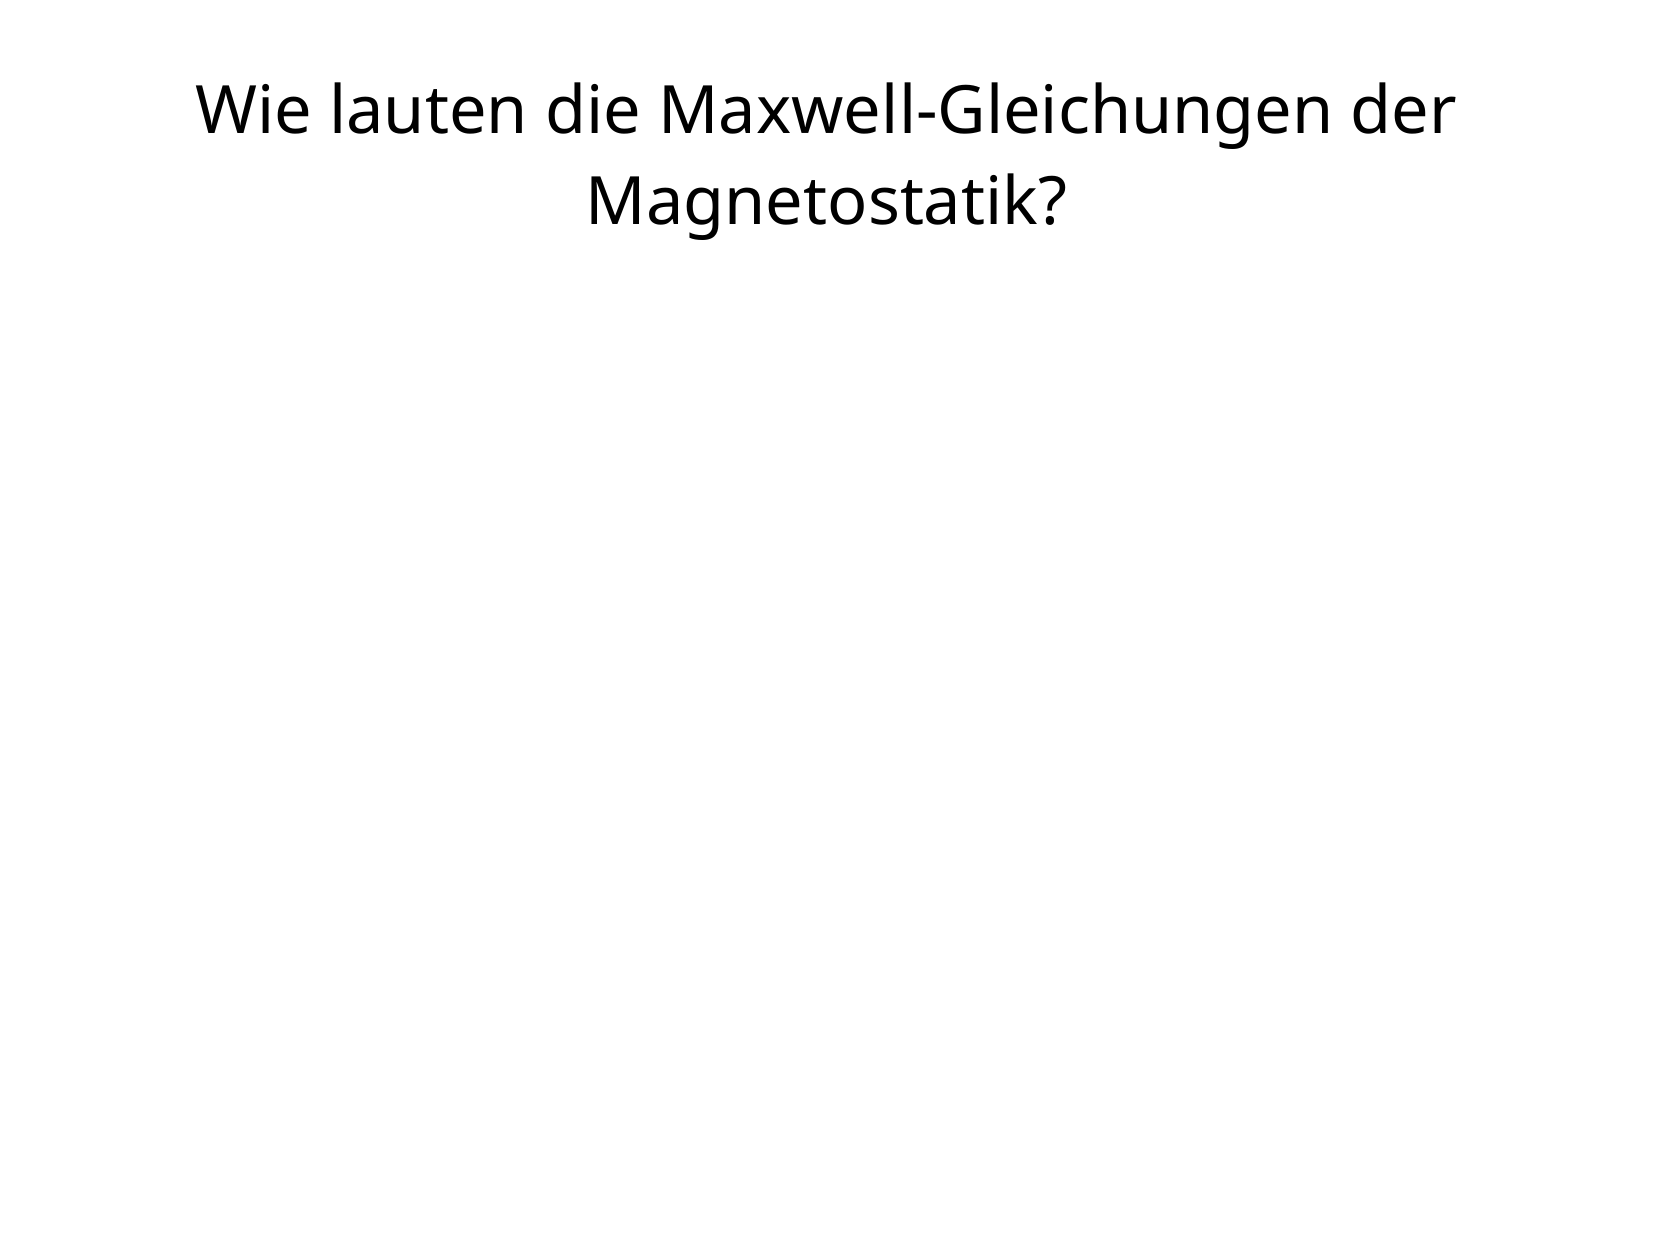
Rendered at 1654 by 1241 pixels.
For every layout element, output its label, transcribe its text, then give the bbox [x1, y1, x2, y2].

title Wie lauten die Maxwell-Gleichungen der Magnetostatik? [82, 49, 1571, 257]
